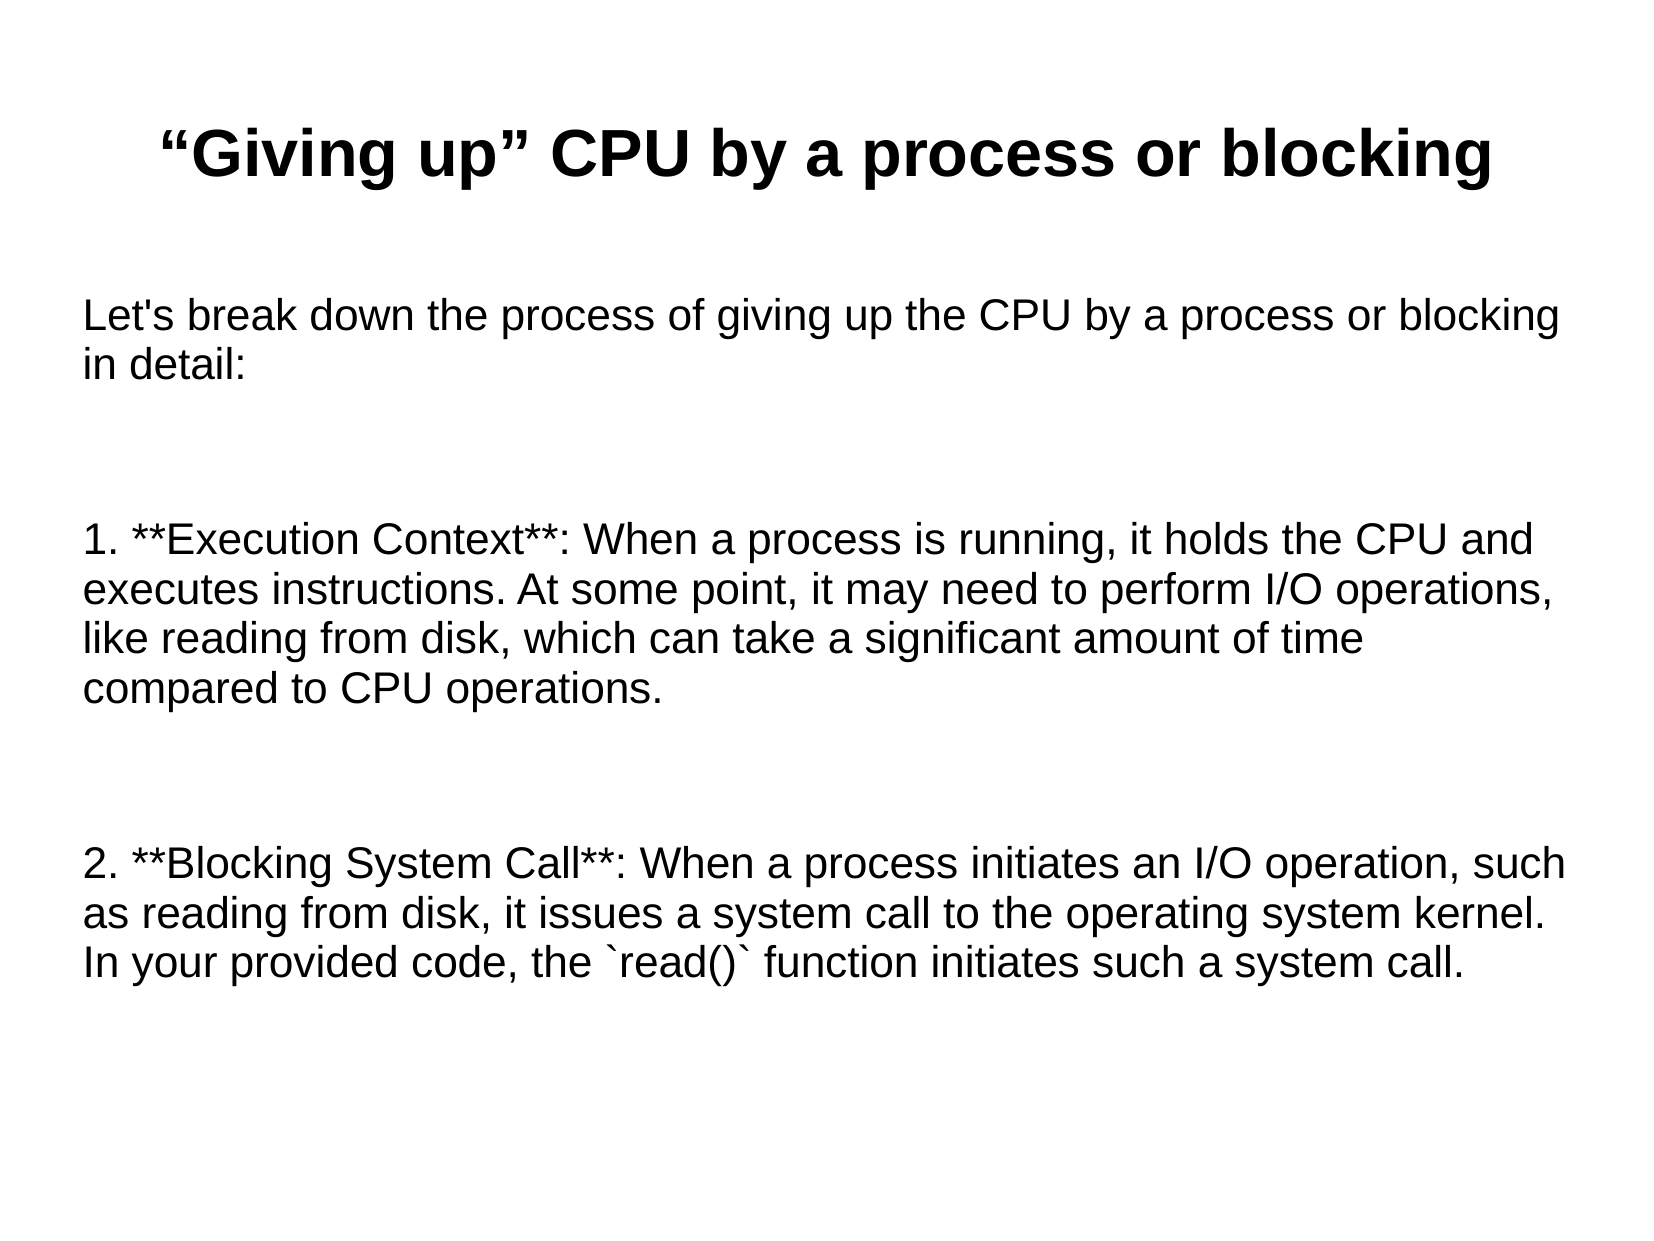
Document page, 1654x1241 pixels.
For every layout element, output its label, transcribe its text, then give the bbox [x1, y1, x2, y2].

title “Giving up” CPU by a process or blocking [82, 49, 1571, 257]
list Let's break down the process of giving up the CPU by a process or blocking in detail: 1. **Execution Context**: When a process is running, it holds the CPU and executes instructions. At some point, it may need to perform I/O operations, like reading from disk, which can take a significant amount of time compared to CPU operations. 2. **Blocking System Call**: When a process initiates an I/O operation, such as reading from disk, it issues a system call to the operating system kernel. In your provided code, the `read()` function initiates such a system call. [82, 290, 1571, 1010]
